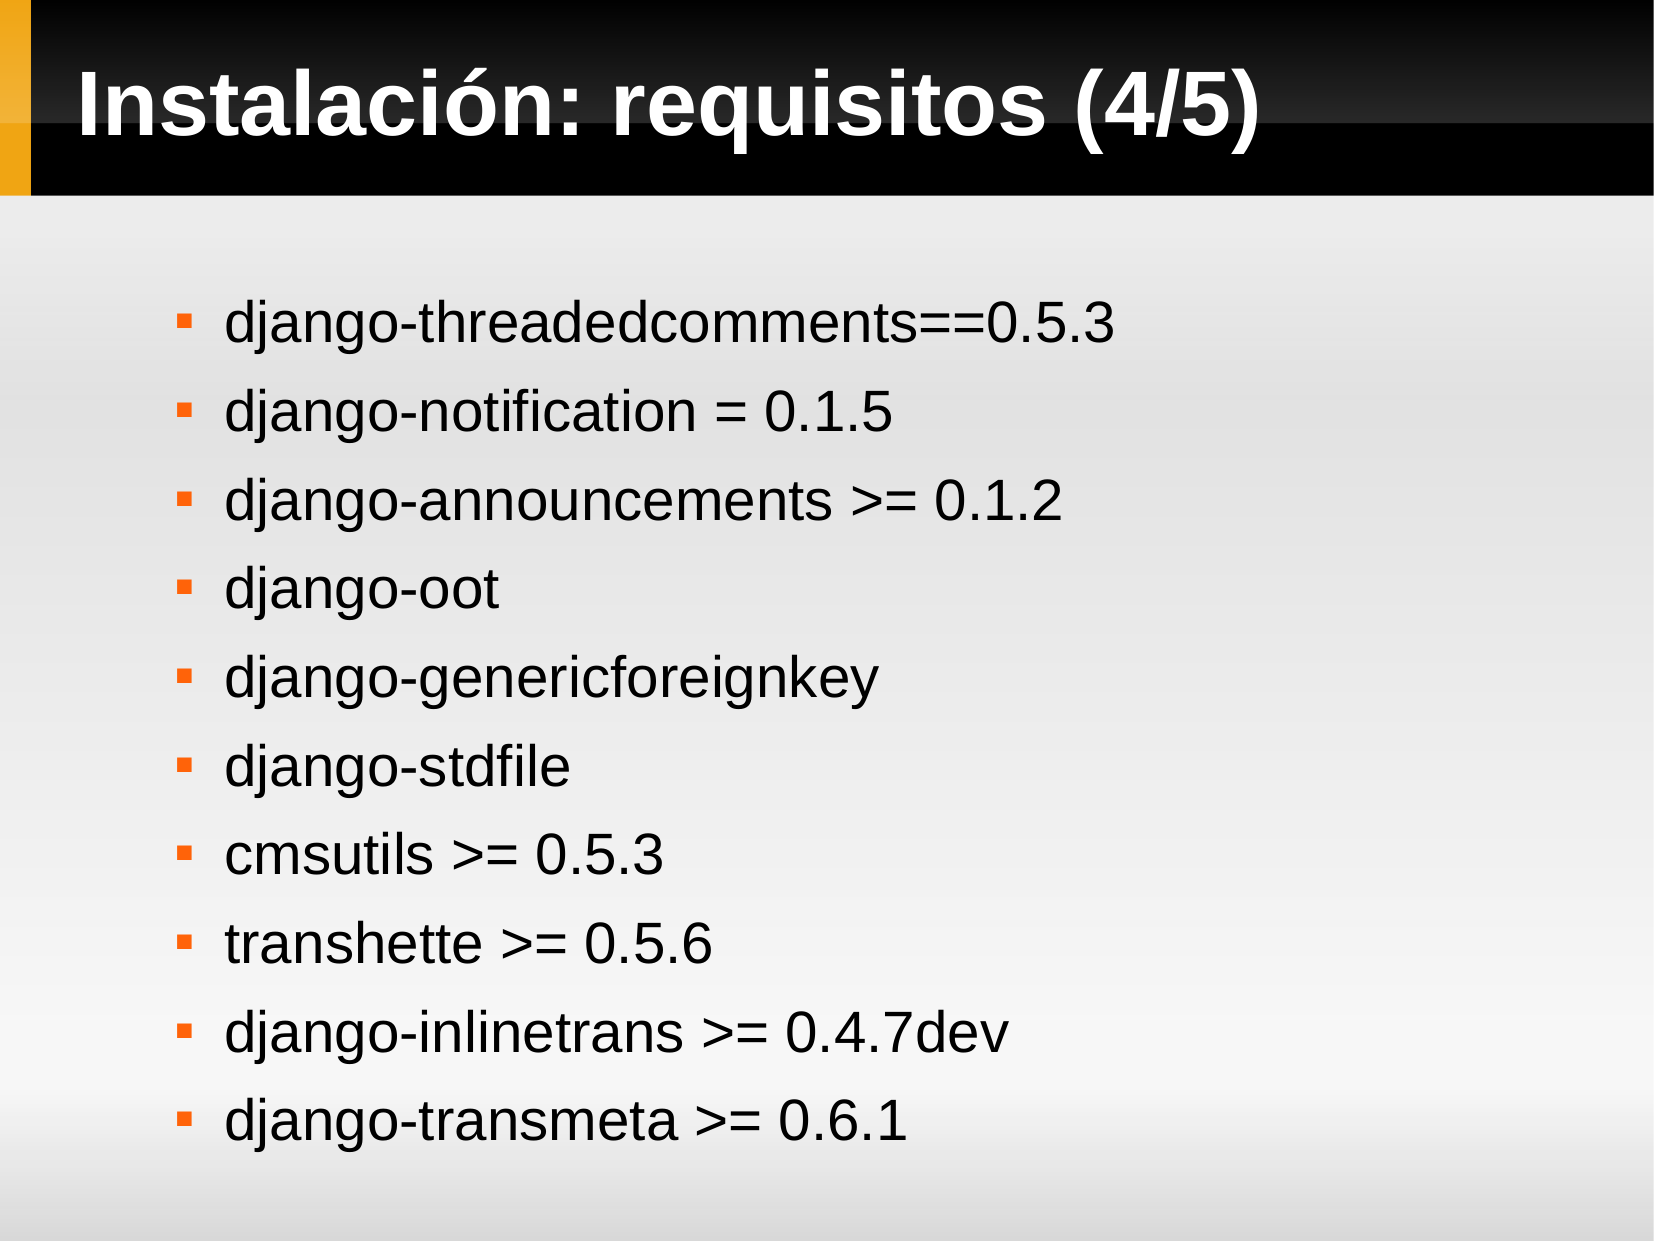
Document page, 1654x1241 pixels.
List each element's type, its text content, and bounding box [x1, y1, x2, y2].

picture [0, 0, 1654, 1241]
list django-threadedcomments==0.5.3 django-notification = 0.1.5 django-announcements >= 0.1.2 django-oot django-genericforeignkey django-stdfile cmsutils >= 0.5.3 transhette >= 0.5.6 django-inlinetrans >= 0.4.7dev django-transmeta >= 0.6.1 [82, 290, 1571, 1154]
title Instalación: requisitos (4/5) [76, 0, 1565, 208]
